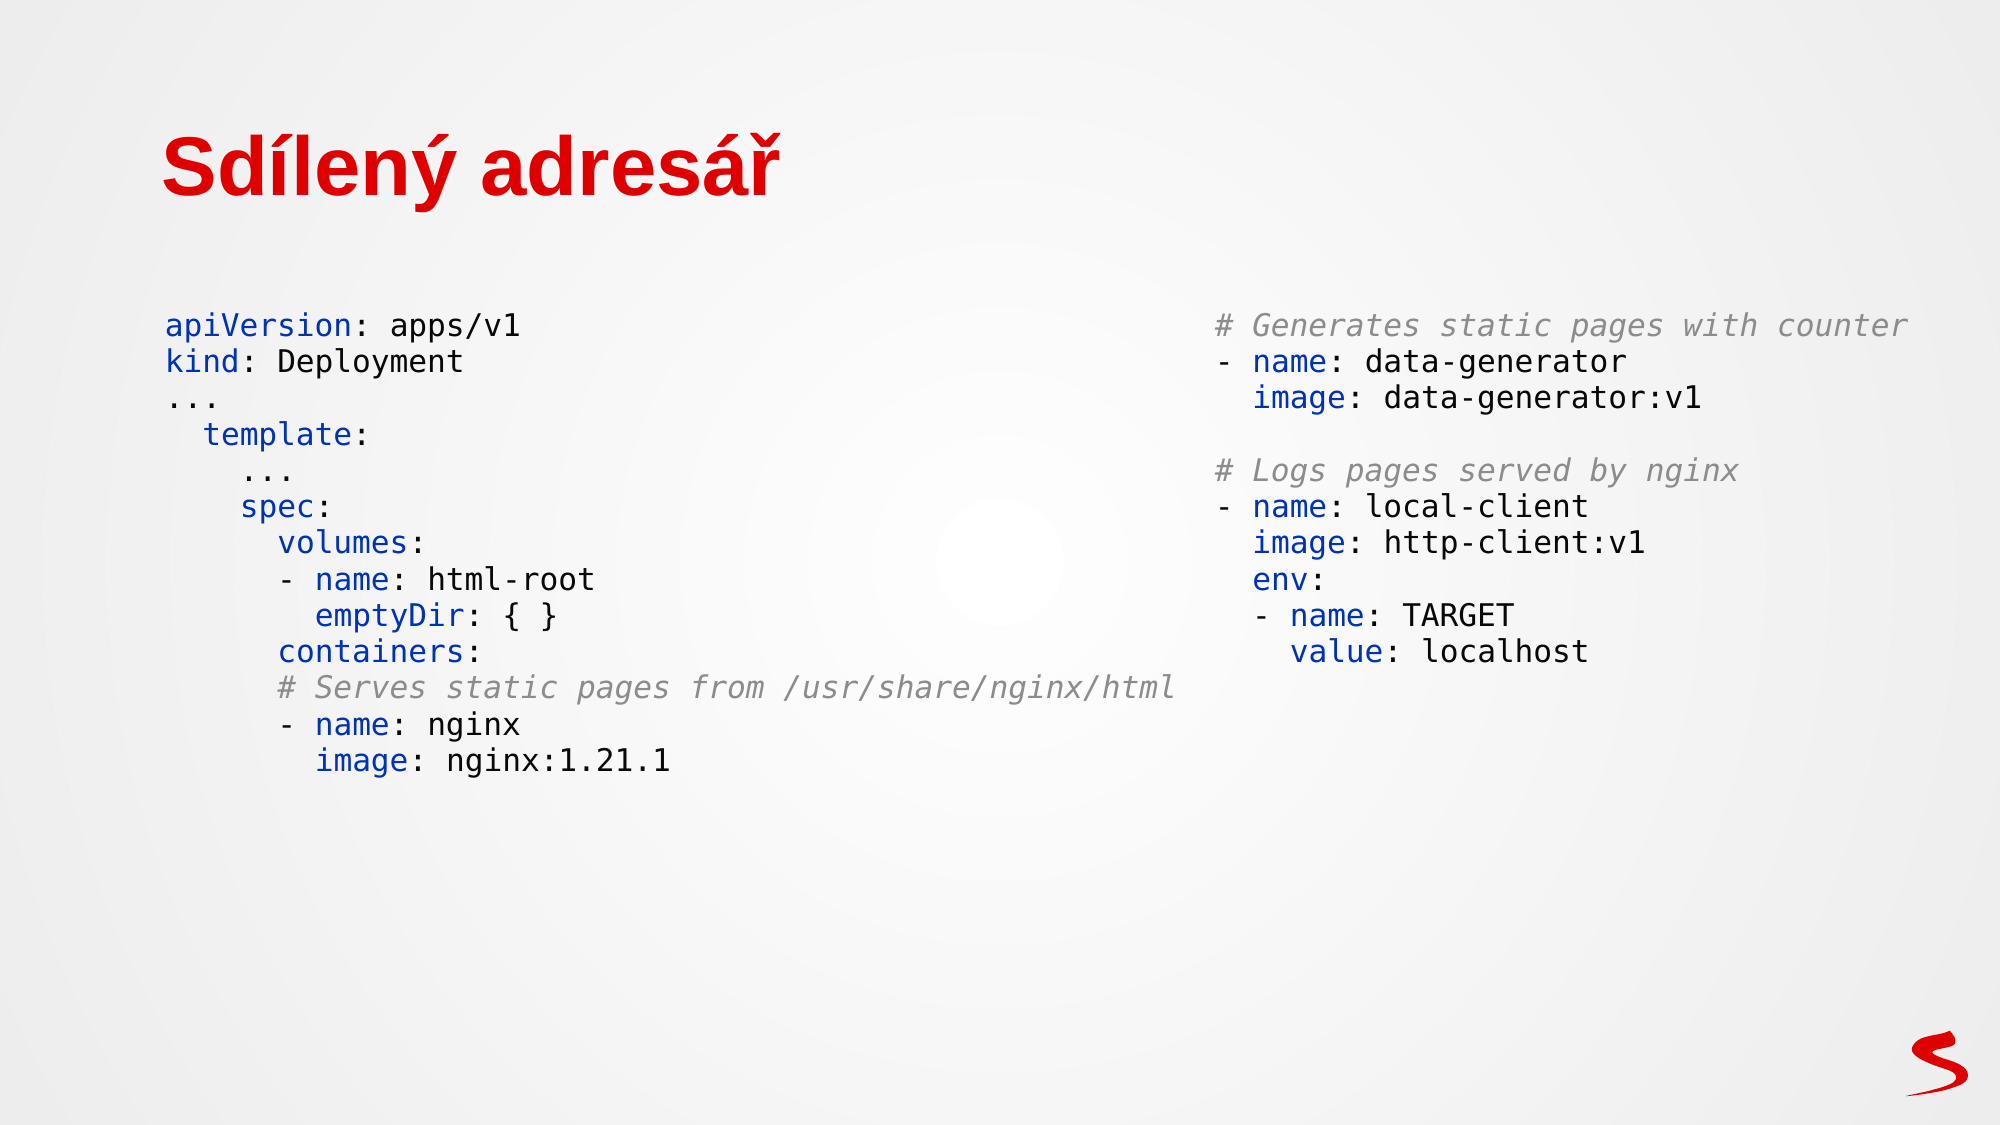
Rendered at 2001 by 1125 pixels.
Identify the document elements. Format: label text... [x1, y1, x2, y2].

text_box Sdílený adresář [146, 112, 1816, 229]
text_box # Generates static pages with counter - name: data-generator image: data-generator:v1 # Logs pages served by nginx - name: local-client image: http-client:v1 env: - name: TARGET value: localhost [1087, 299, 1951, 1041]
text_box apiVersion: apps/v1 kind: Deployment ... template: ... spec: volumes: - name: html-root emptyDir: { } containers: # Serves static pages from /usr/share/nginx/html - name: nginx image: nginx:1.21.1 [149, 299, 1087, 1041]
